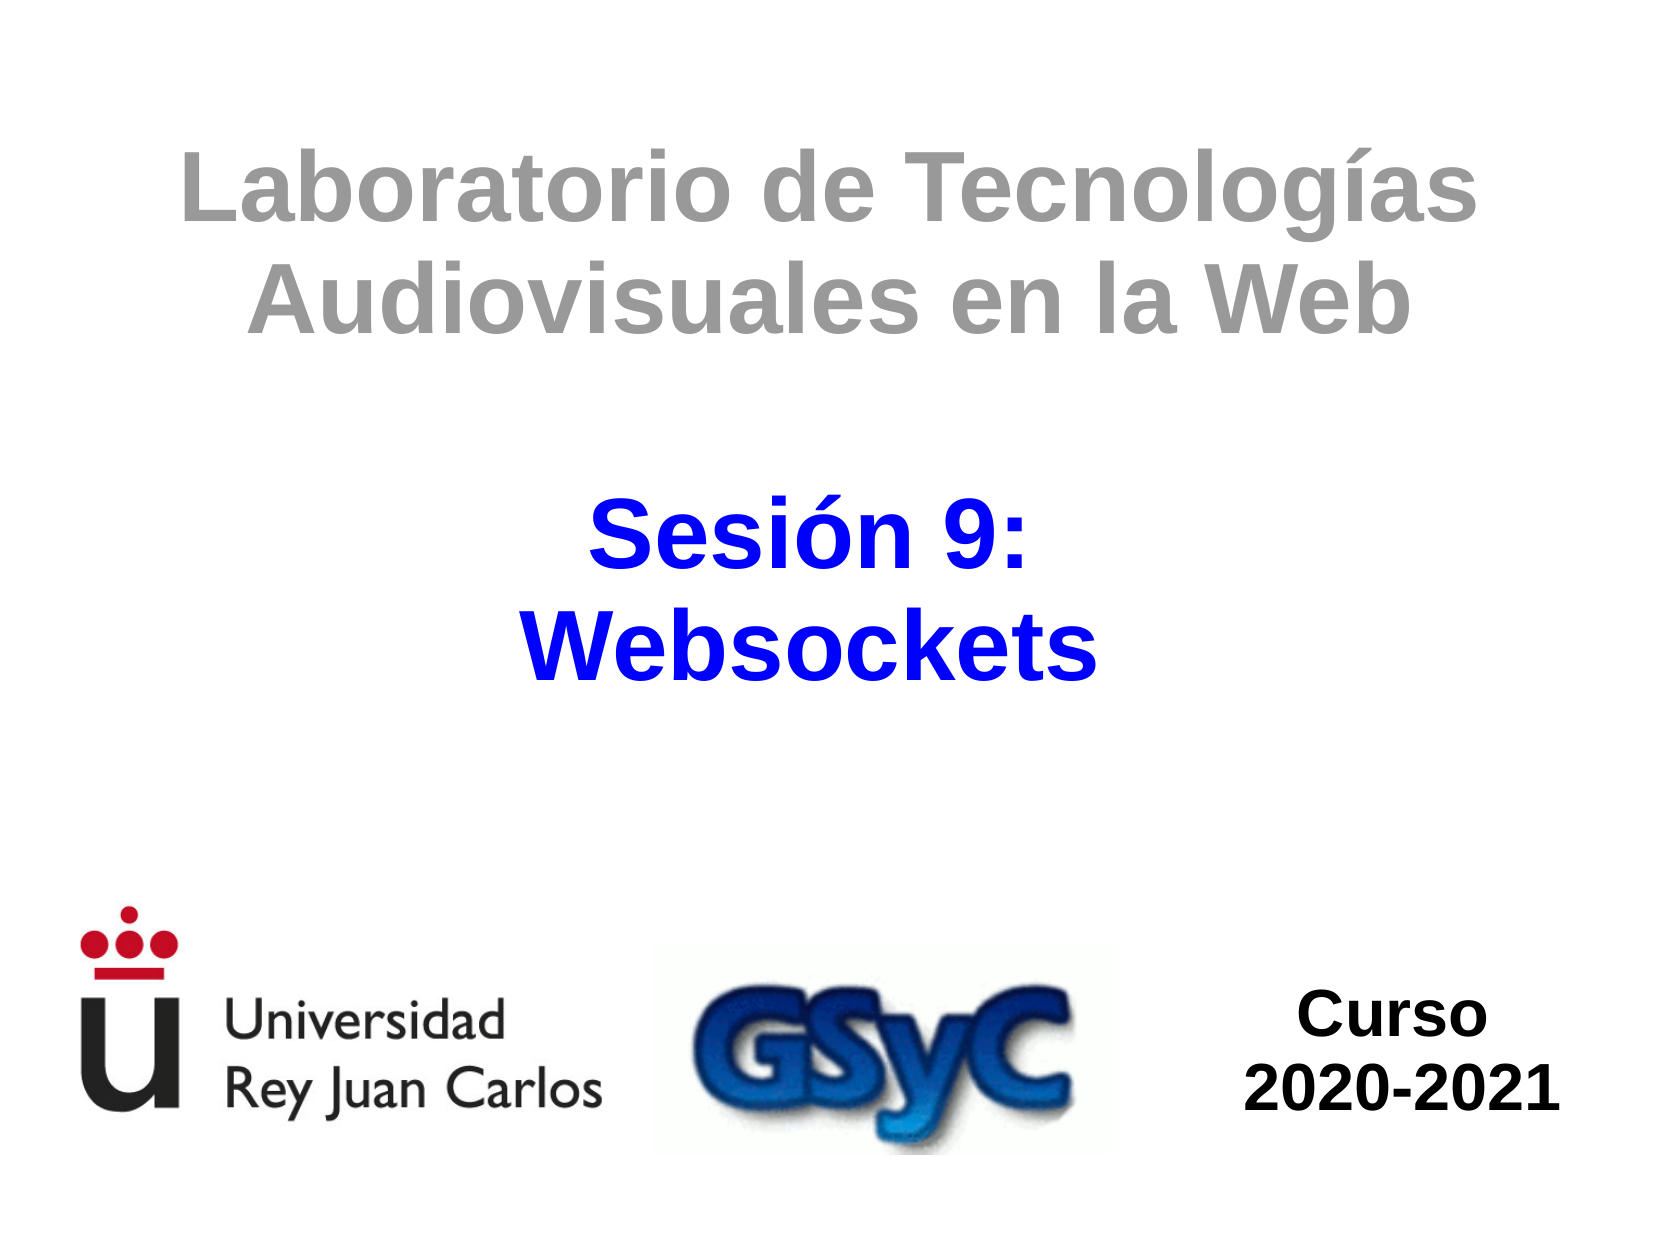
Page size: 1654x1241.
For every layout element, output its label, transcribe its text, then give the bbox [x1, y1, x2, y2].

picture [653, 944, 1111, 1156]
title Curso 2020-2021 [1200, 975, 1606, 1126]
title Sesión 9: Websockets [135, 422, 1486, 758]
title Laboratorio de Tecnologías Audiovisuales en la Web [144, 75, 1516, 411]
picture [46, 884, 631, 1141]
